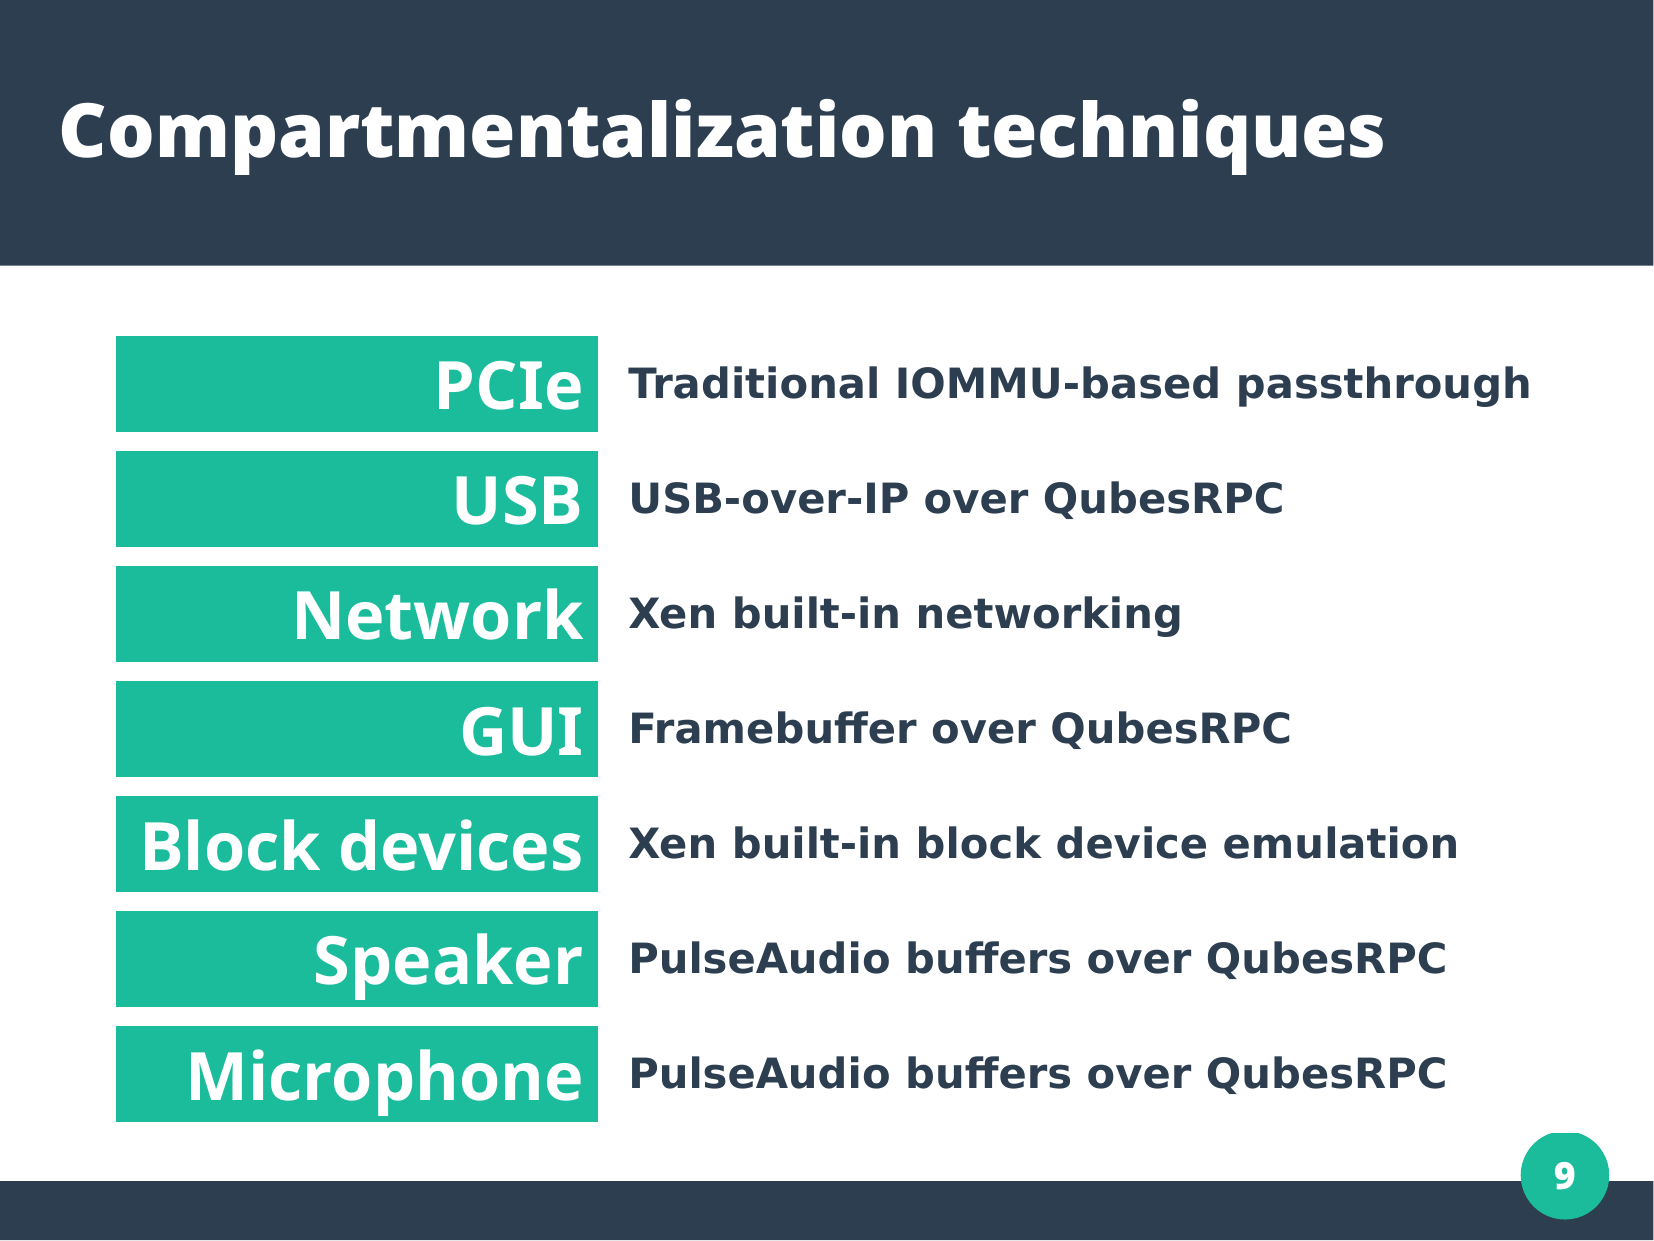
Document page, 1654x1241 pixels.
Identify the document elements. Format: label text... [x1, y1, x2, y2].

table_cell Speaker [116, 911, 598, 1007]
table_cell Framebuffer over QubesRPC [600, 672, 1642, 786]
table_cell GUI [116, 681, 598, 777]
table_cell PulseAudio buffers over QubesRPC [600, 1018, 1642, 1132]
table_cell Xen built-in networking [600, 557, 1642, 671]
table_cell USB-over-IP over QubesRPC [600, 442, 1642, 556]
table_cell Block devices [116, 796, 598, 892]
table_cell Xen built-in block device emulation [600, 787, 1642, 902]
table_cell USB [116, 451, 598, 547]
title Compartmentalization techniques [59, 49, 1595, 207]
table_header Traditional IOMMU-based passthrough [600, 327, 1642, 441]
table_header PCIe [116, 336, 598, 432]
table_cell Microphone [116, 1026, 598, 1122]
table_cell Network [116, 566, 598, 662]
table_cell PulseAudio buffers over QubesRPC [600, 903, 1642, 1017]
